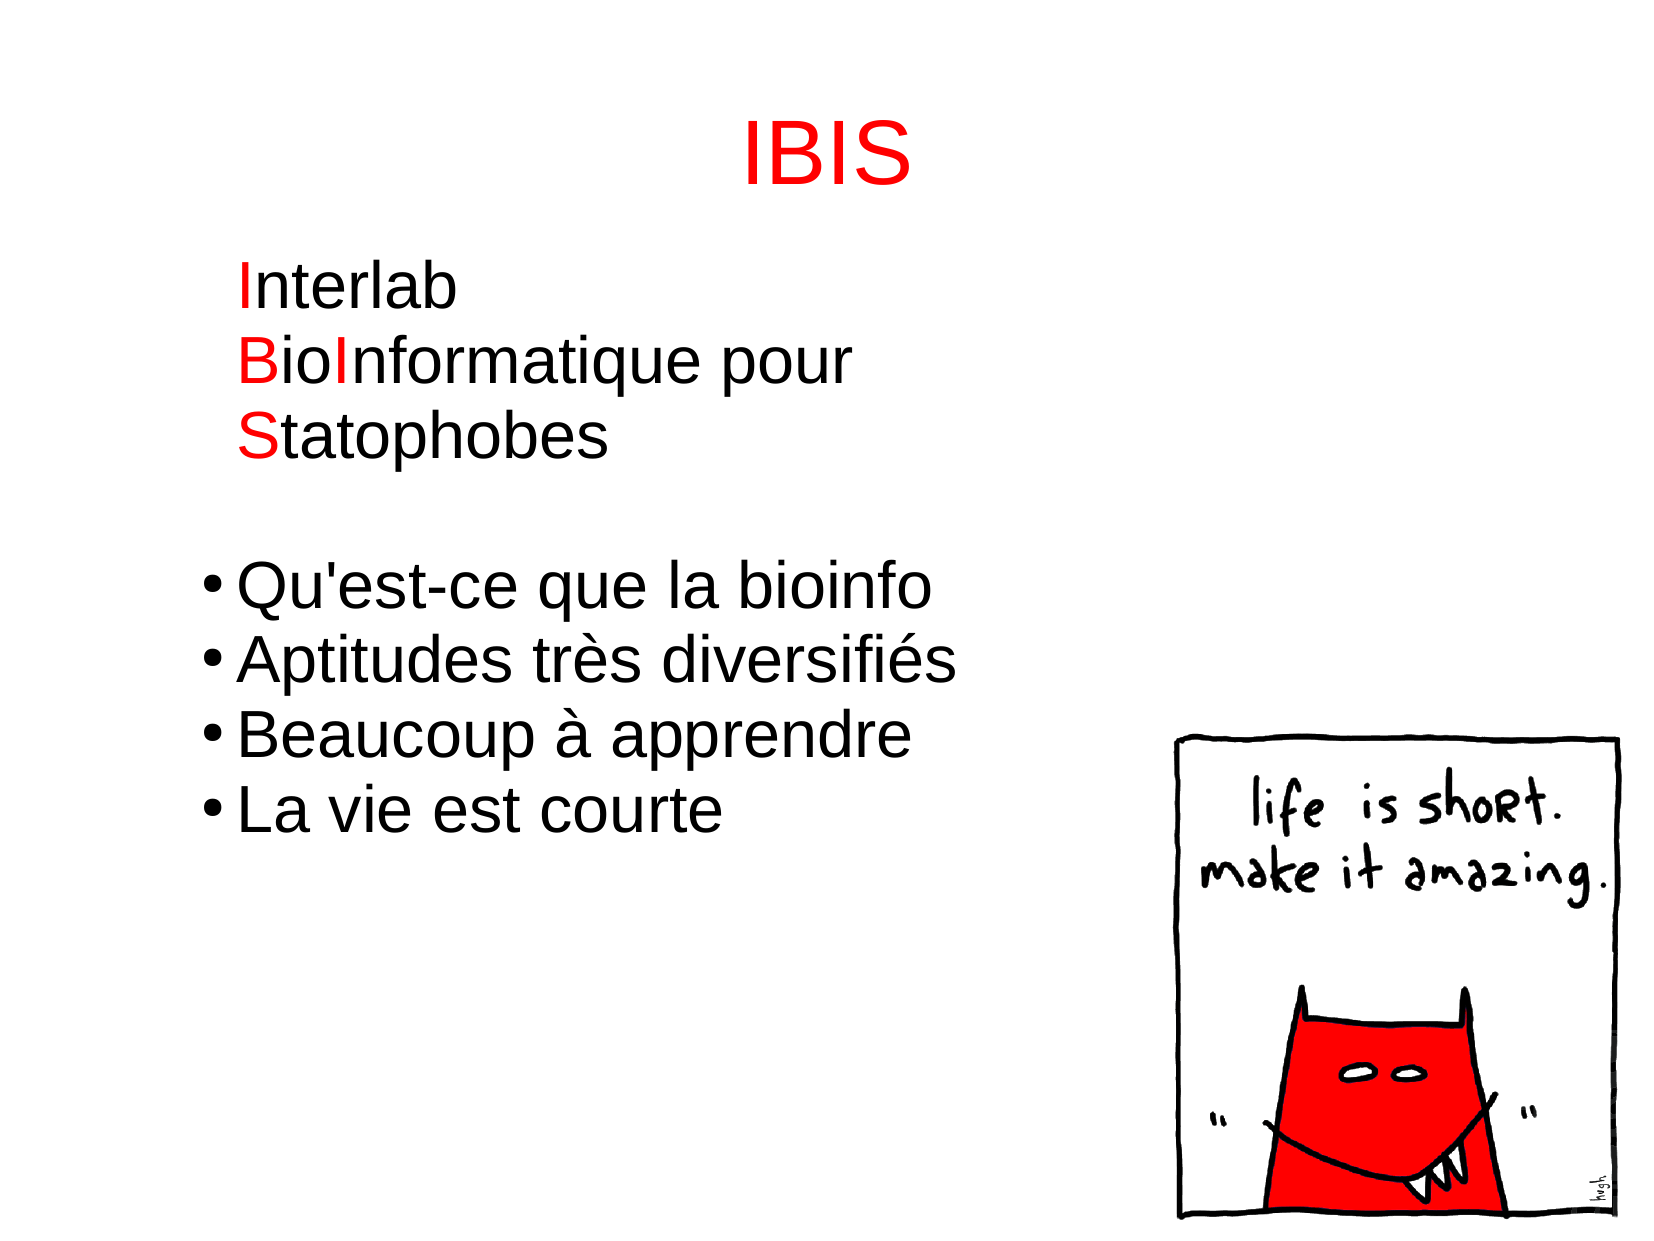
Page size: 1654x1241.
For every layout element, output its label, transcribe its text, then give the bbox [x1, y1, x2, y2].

picture [1062, 726, 1654, 1229]
subtitle Interlab BioInformatique pour Statophobes Qu'est-ce que la bioinfo Aptitudes très diversifiés Beaucoup à apprendre La vie est courte [200, 248, 1630, 847]
title IBIS [82, 49, 1571, 257]
